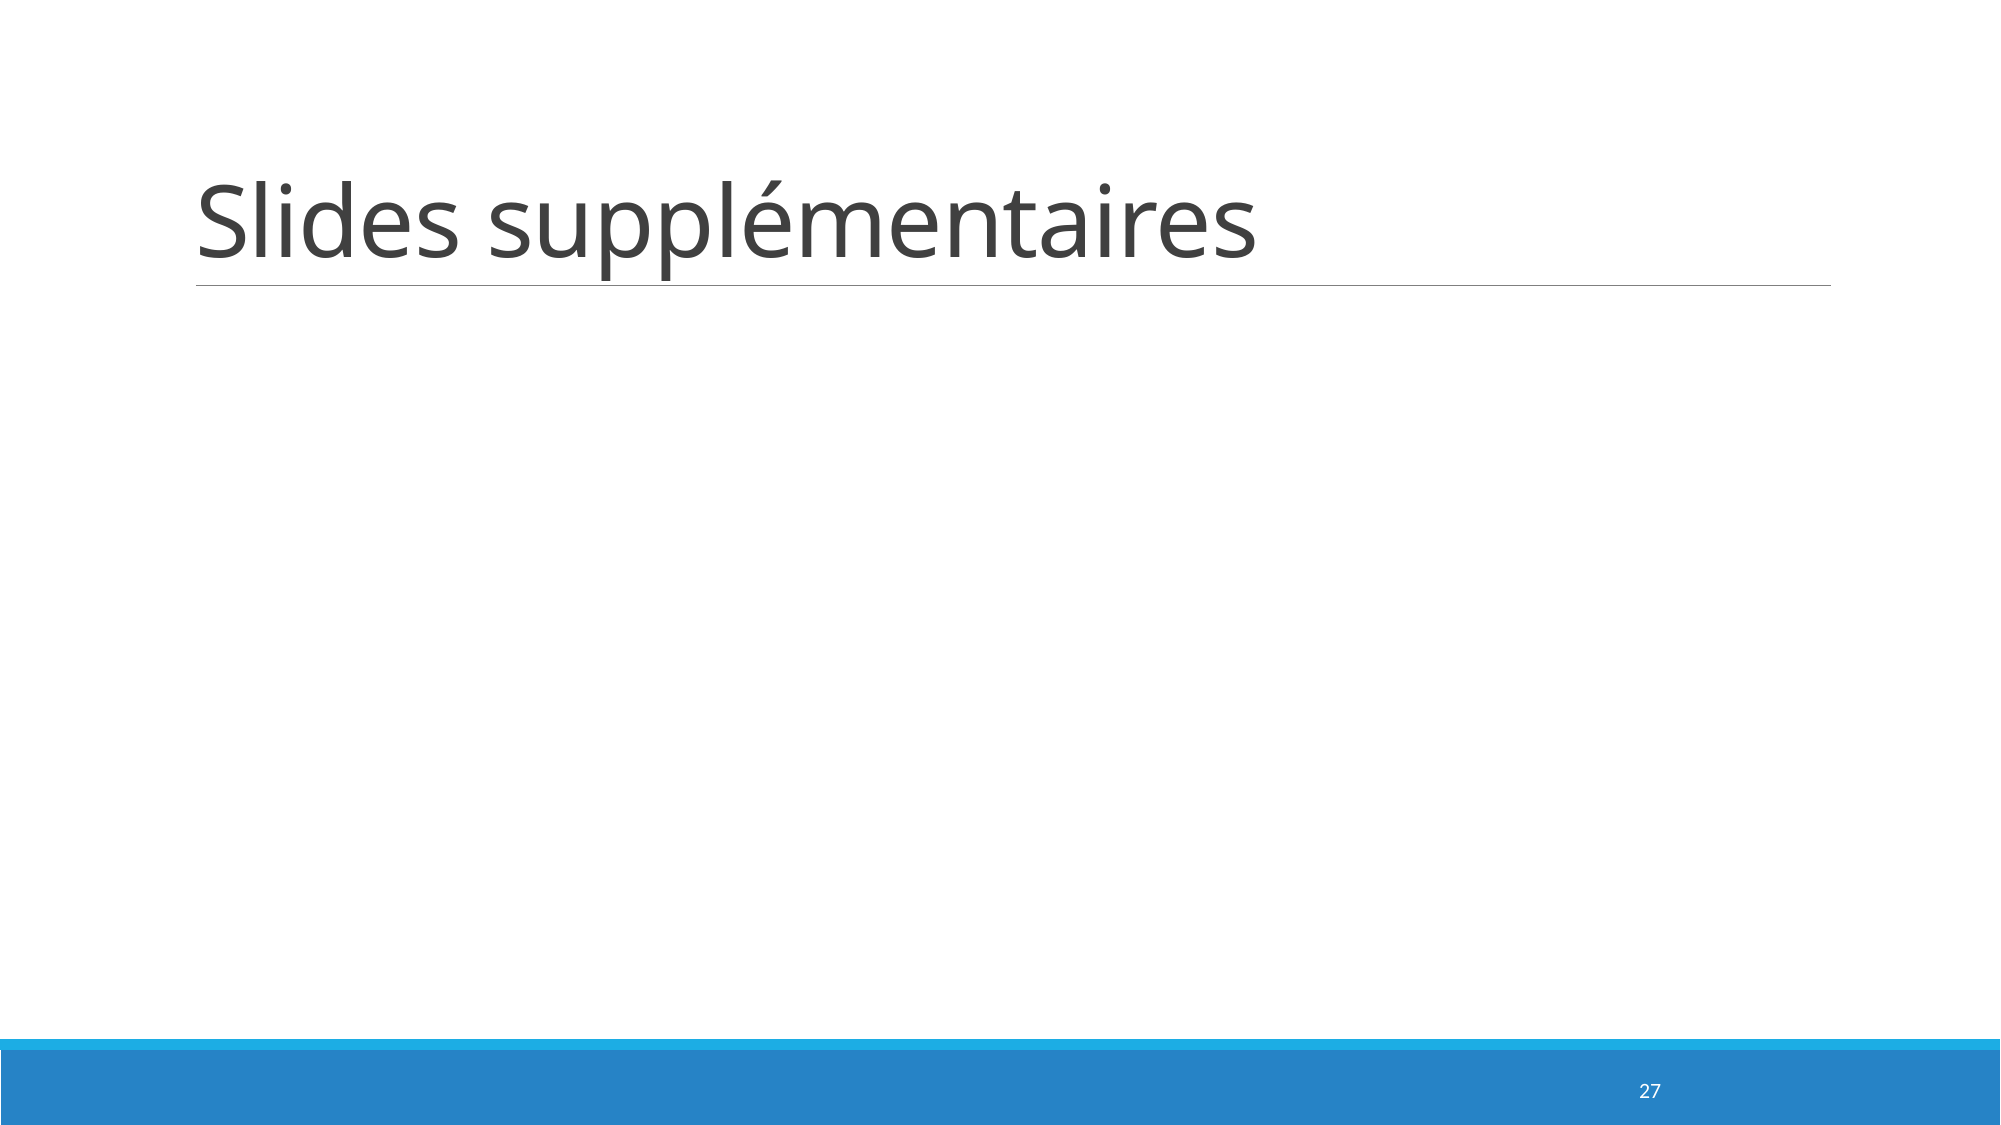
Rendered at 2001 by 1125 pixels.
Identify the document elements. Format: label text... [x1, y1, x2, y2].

title Slides supplémentaires [180, 47, 1831, 286]
text_box [1624, 1059, 1840, 1120]
